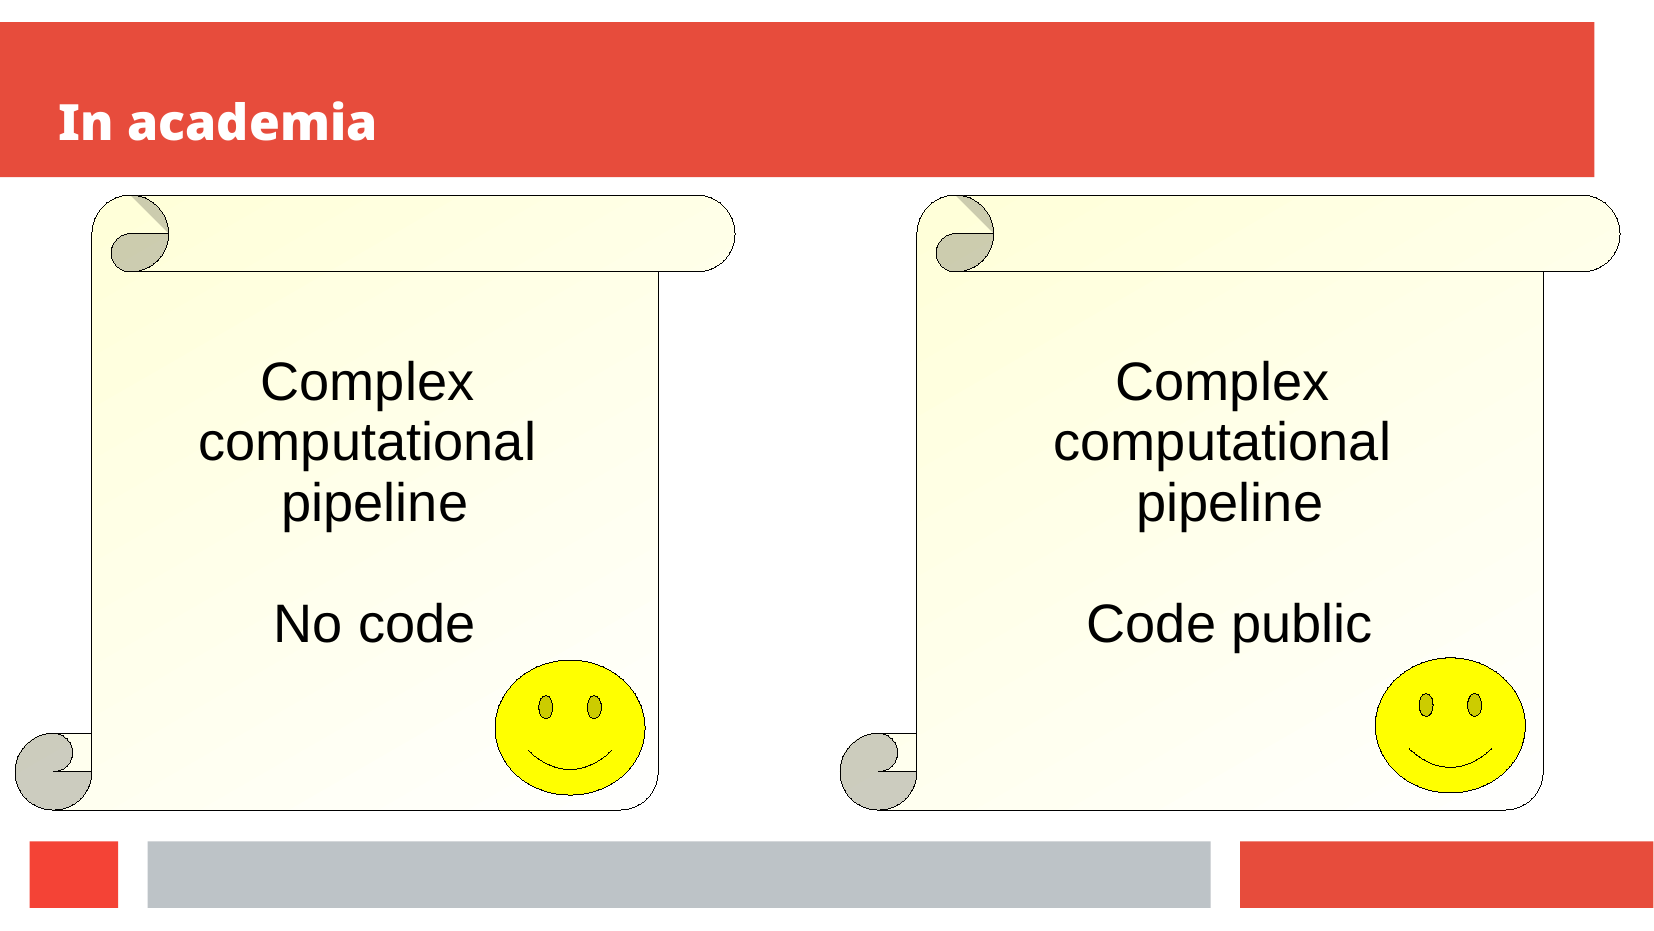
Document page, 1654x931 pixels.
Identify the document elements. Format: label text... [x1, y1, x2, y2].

text_box Complex computational pipeline No code [139, 195, 736, 272]
text_box Complex computational pipeline Code public [880, 195, 1544, 811]
title In academia [59, 44, 1595, 156]
text_box [495, 660, 646, 796]
text_box [1375, 657, 1526, 793]
text_box Complex computational pipeline Code public [964, 195, 1621, 272]
text_box Complex computational pipeline No code [55, 195, 659, 811]
